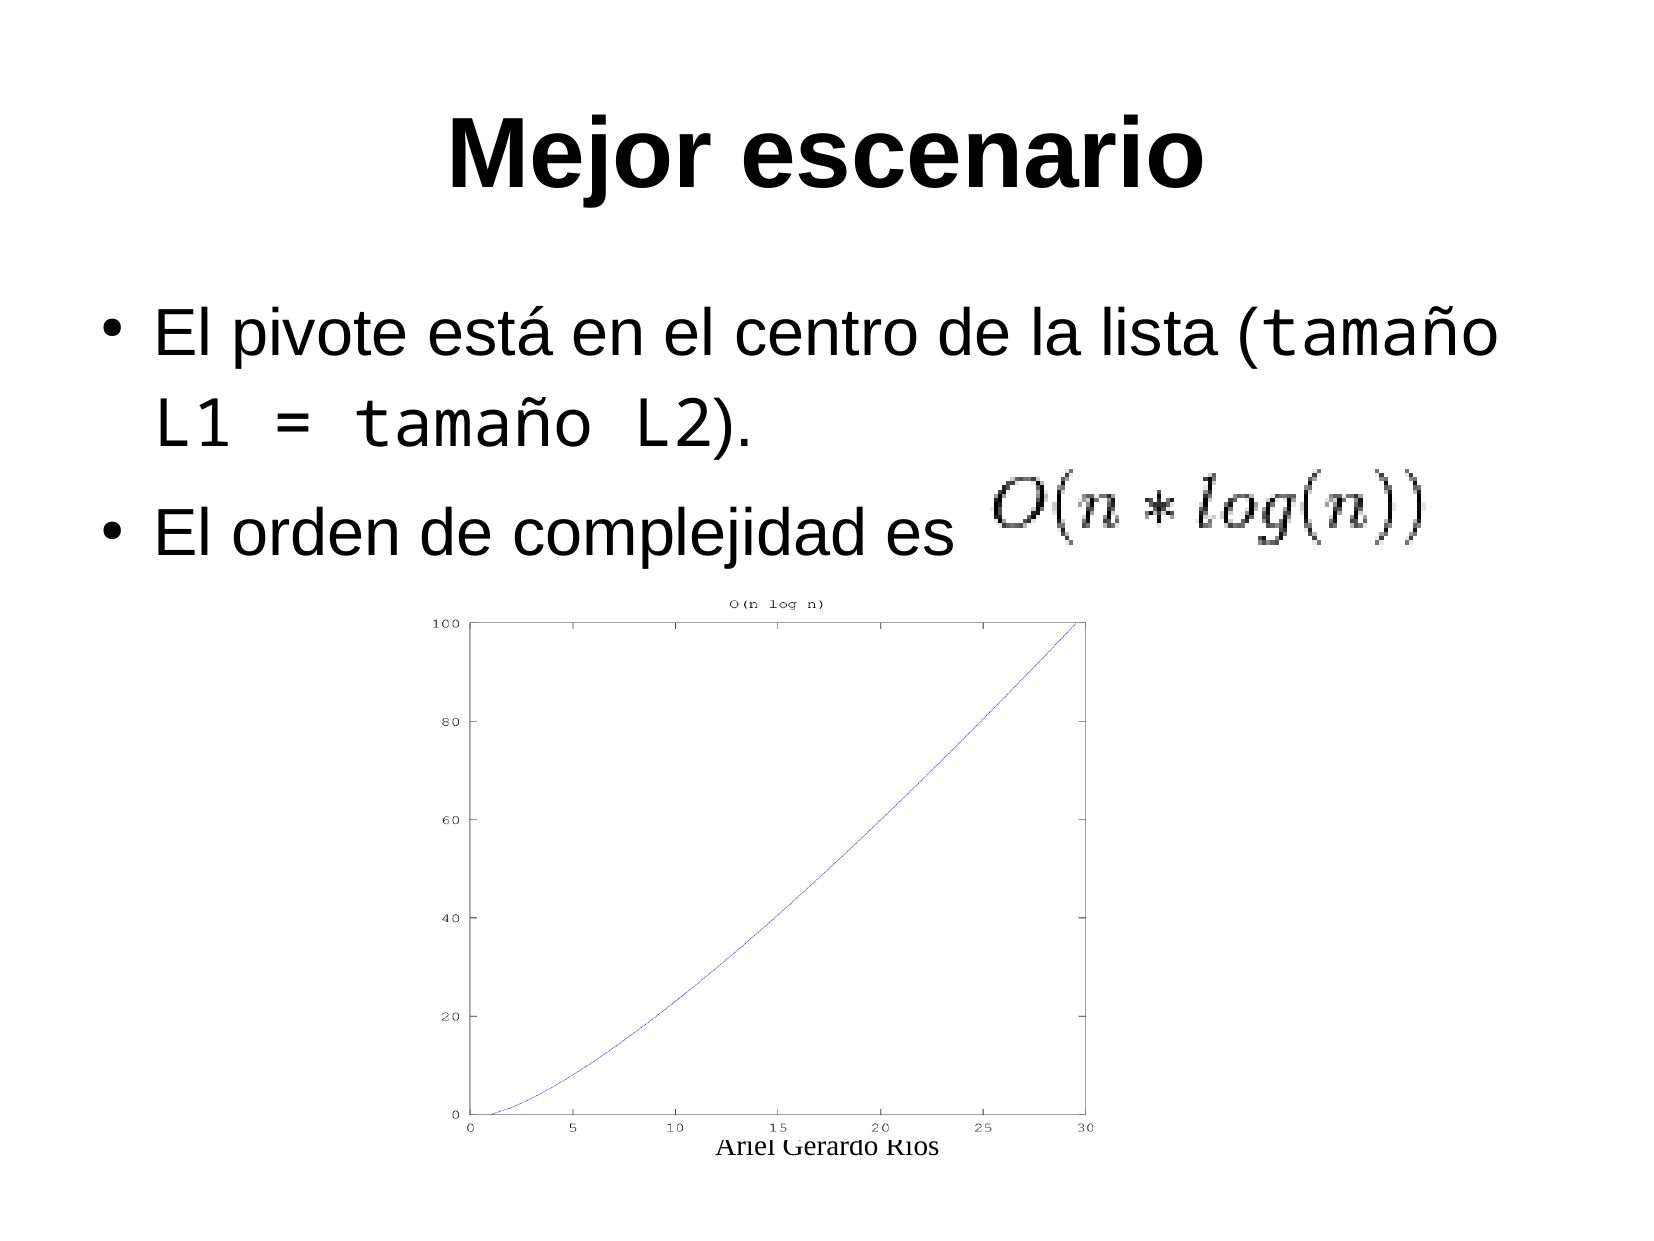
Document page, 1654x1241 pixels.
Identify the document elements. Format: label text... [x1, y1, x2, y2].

title Mejor escenario [82, 49, 1571, 257]
picture [300, 584, 1231, 1141]
list El pivote está en el centro de la lista (tamaño L1 = tamaño L2). El orden de complejidad es [82, 284, 1538, 1004]
picture [990, 469, 1426, 545]
